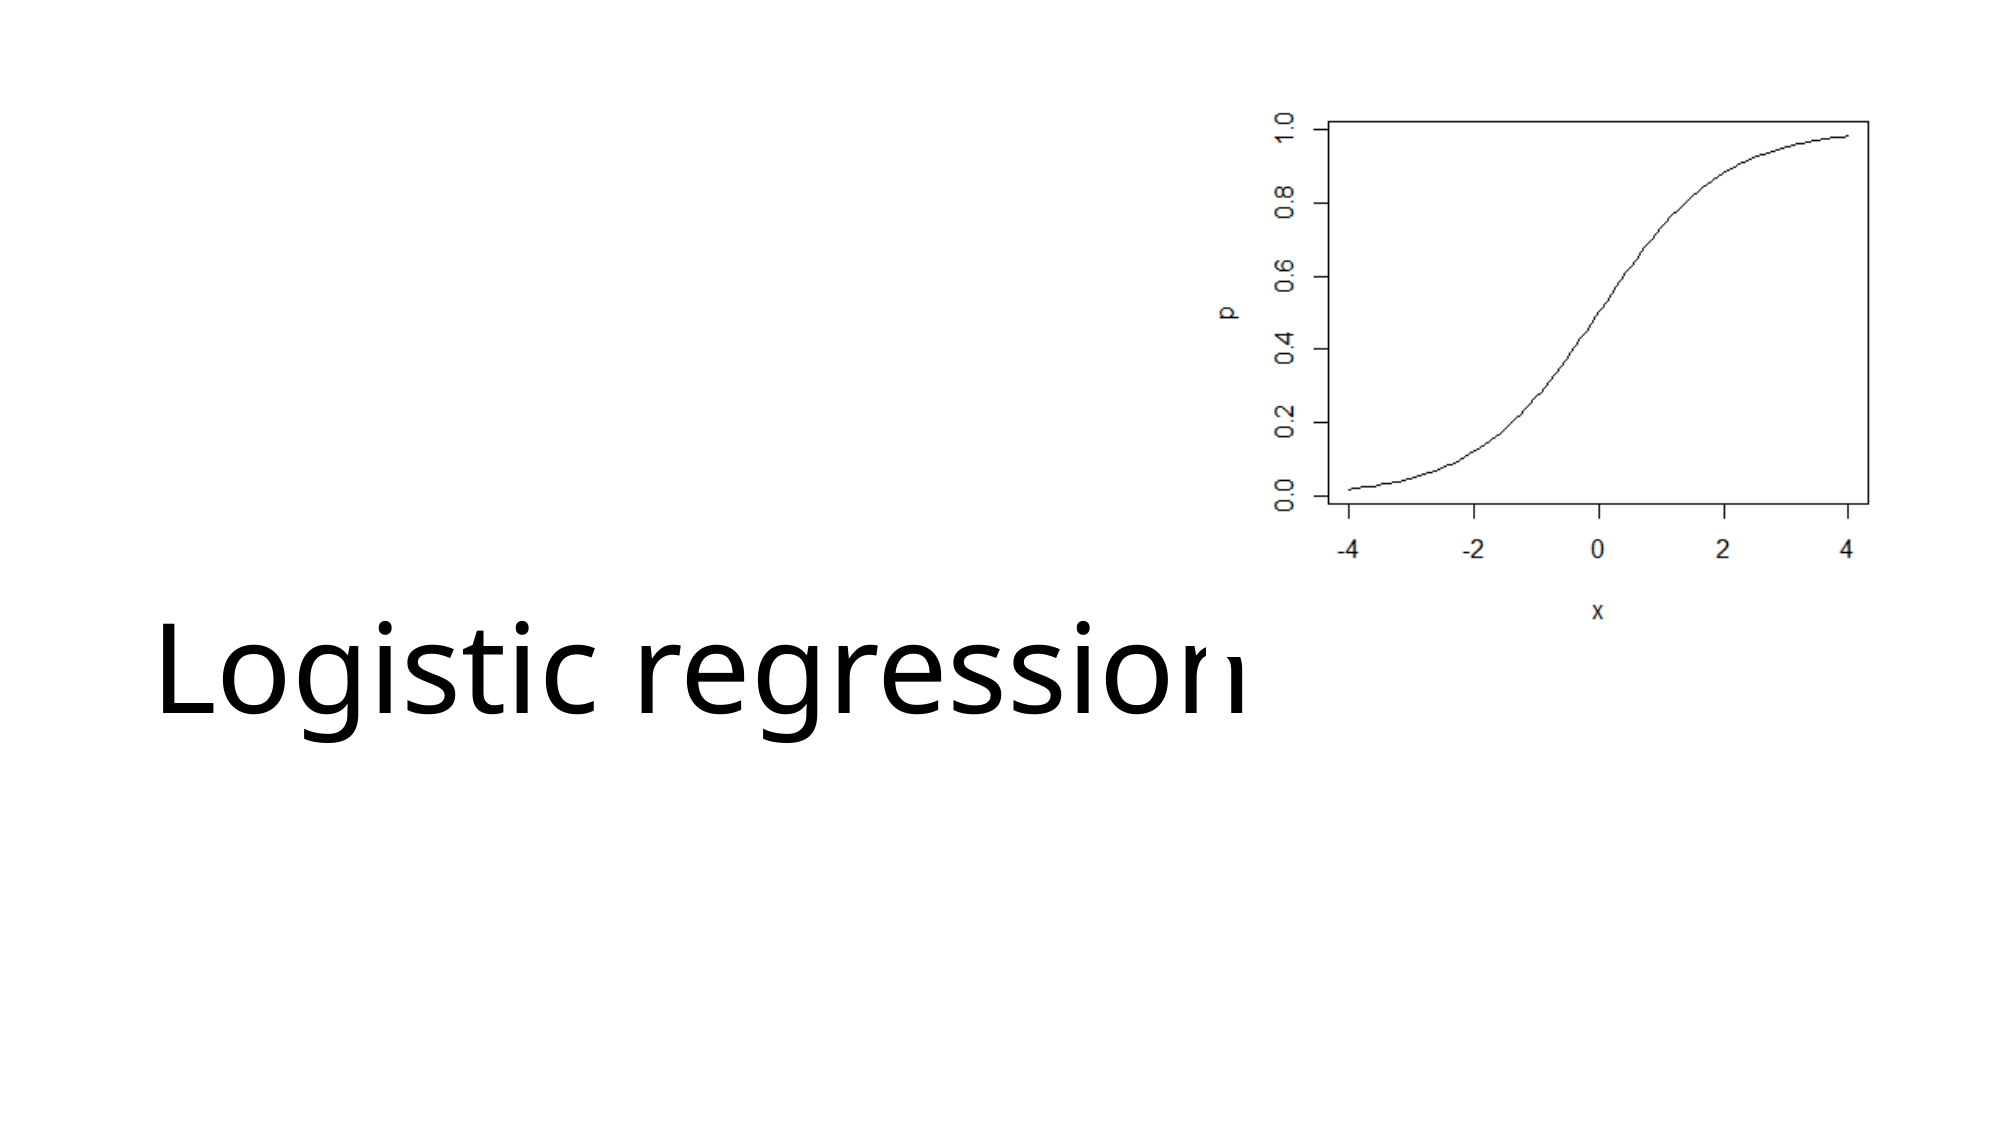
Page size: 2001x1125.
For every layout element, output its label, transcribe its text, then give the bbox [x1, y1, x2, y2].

title Logistic regression [136, 280, 1862, 749]
picture [1206, 0, 1932, 657]
